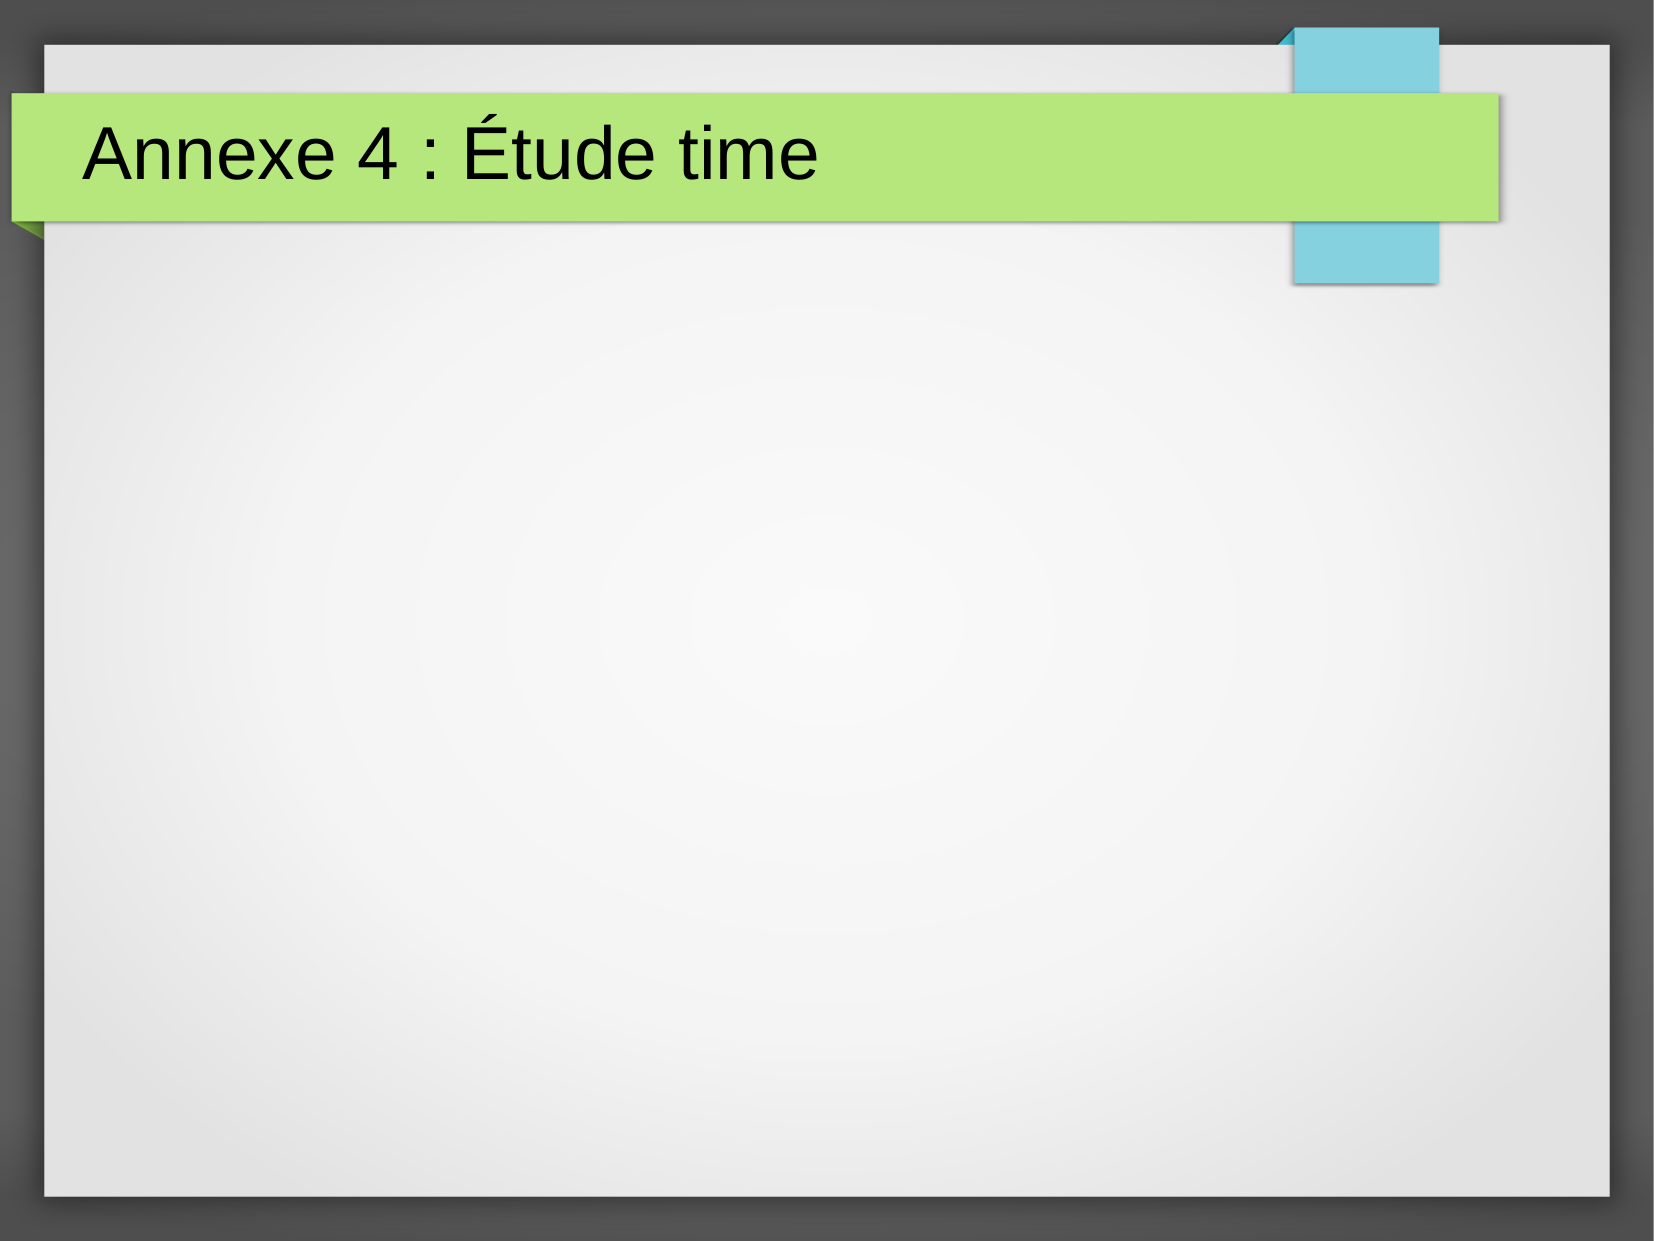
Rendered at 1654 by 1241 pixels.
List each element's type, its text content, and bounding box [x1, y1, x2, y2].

title Annexe 4 : Étude time [82, 94, 1477, 213]
picture [0, 0, 1654, 1241]
